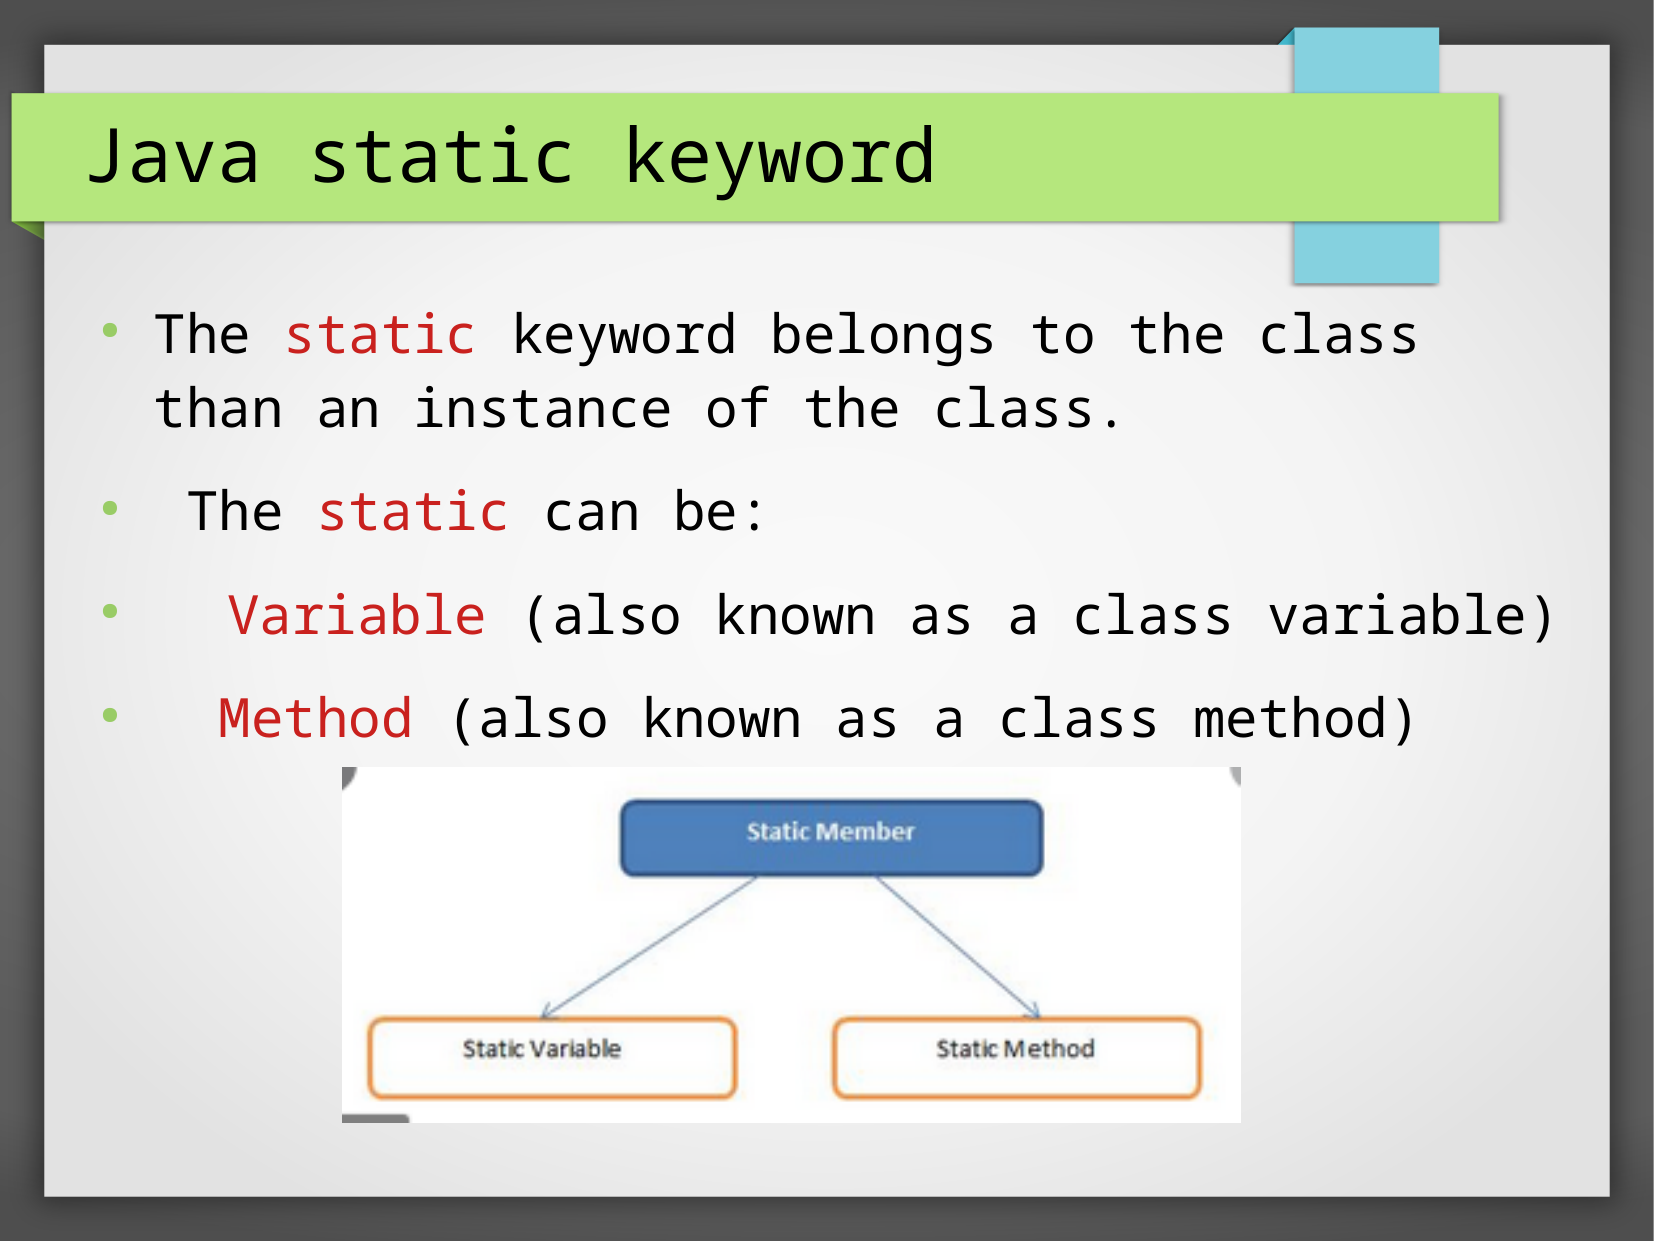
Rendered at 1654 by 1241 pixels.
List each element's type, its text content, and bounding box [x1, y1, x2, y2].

list The static keyword belongs to the class than an instance of the class. The static can be: Variable (also known as a class variable) Method (also known as a class method) [82, 295, 1571, 1015]
picture [0, 0, 1654, 1241]
title Java static keyword [82, 94, 1264, 213]
